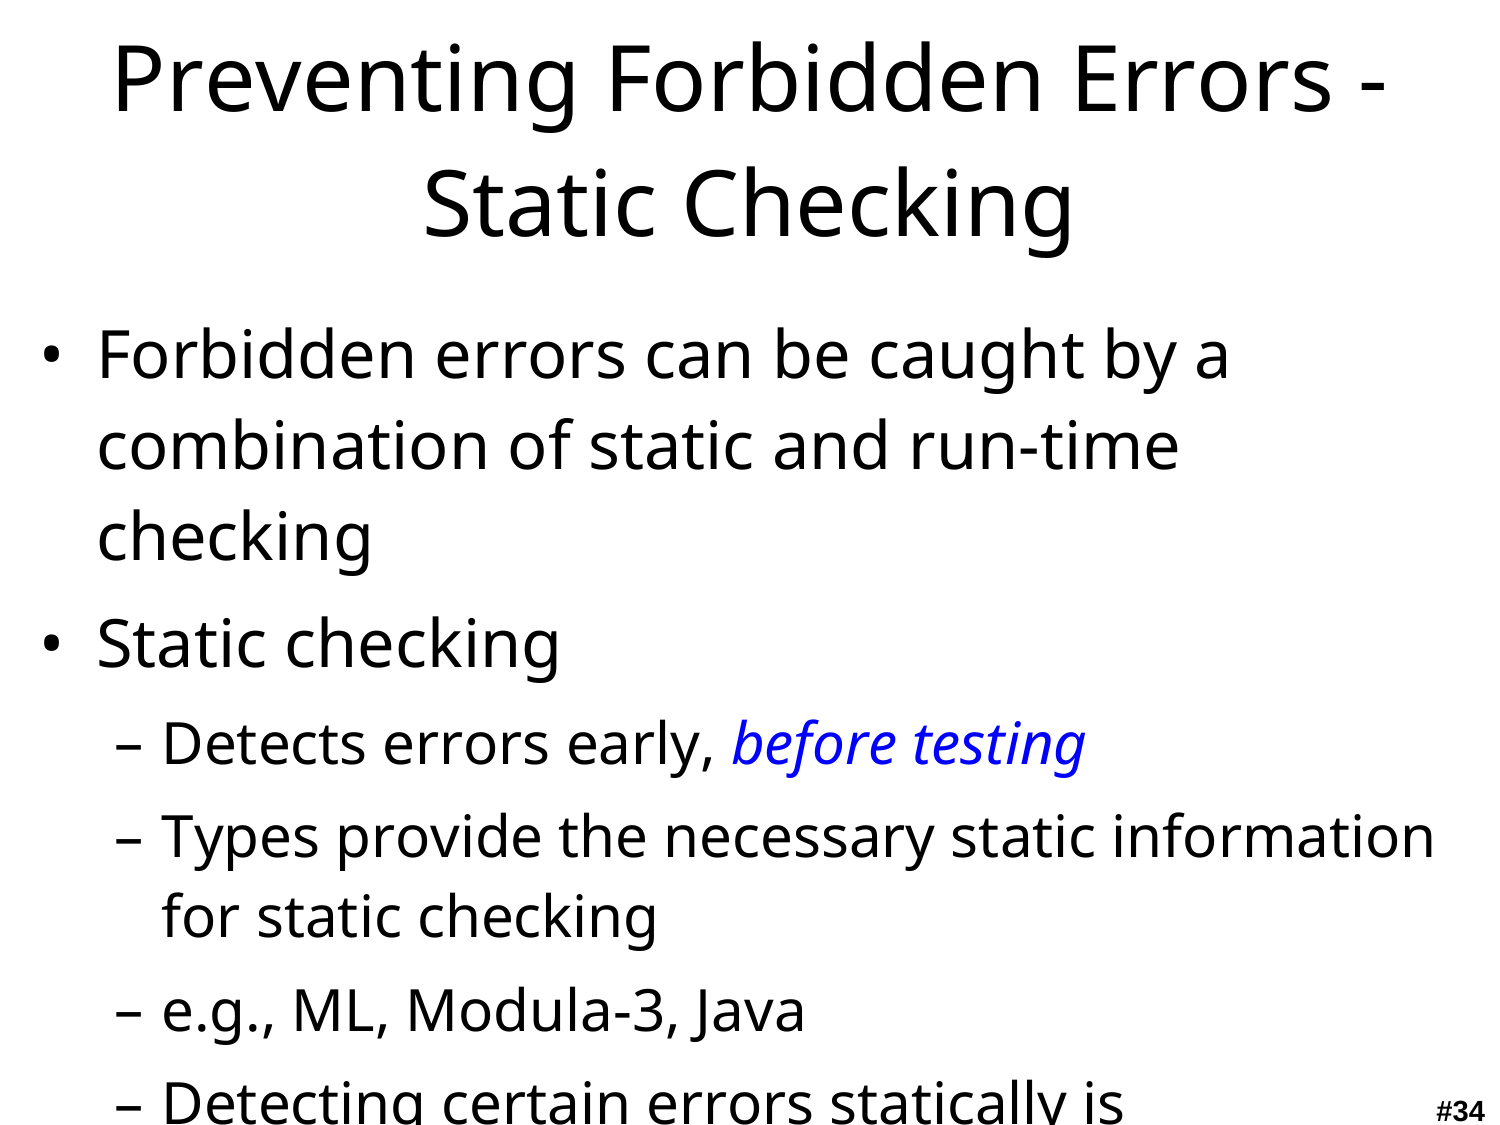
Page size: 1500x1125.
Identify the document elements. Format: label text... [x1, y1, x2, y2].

list Forbidden errors can be caught by a combination of static and run-time checking Static checking Detects errors early, before testing Types provide the necessary static information for static checking e.g., ML, Modula-3, Java Detecting certain errors statically is undecidable in most languages [24, 299, 1476, 1125]
title Preventing Forbidden Errors - Static Checking [24, 24, 1476, 254]
